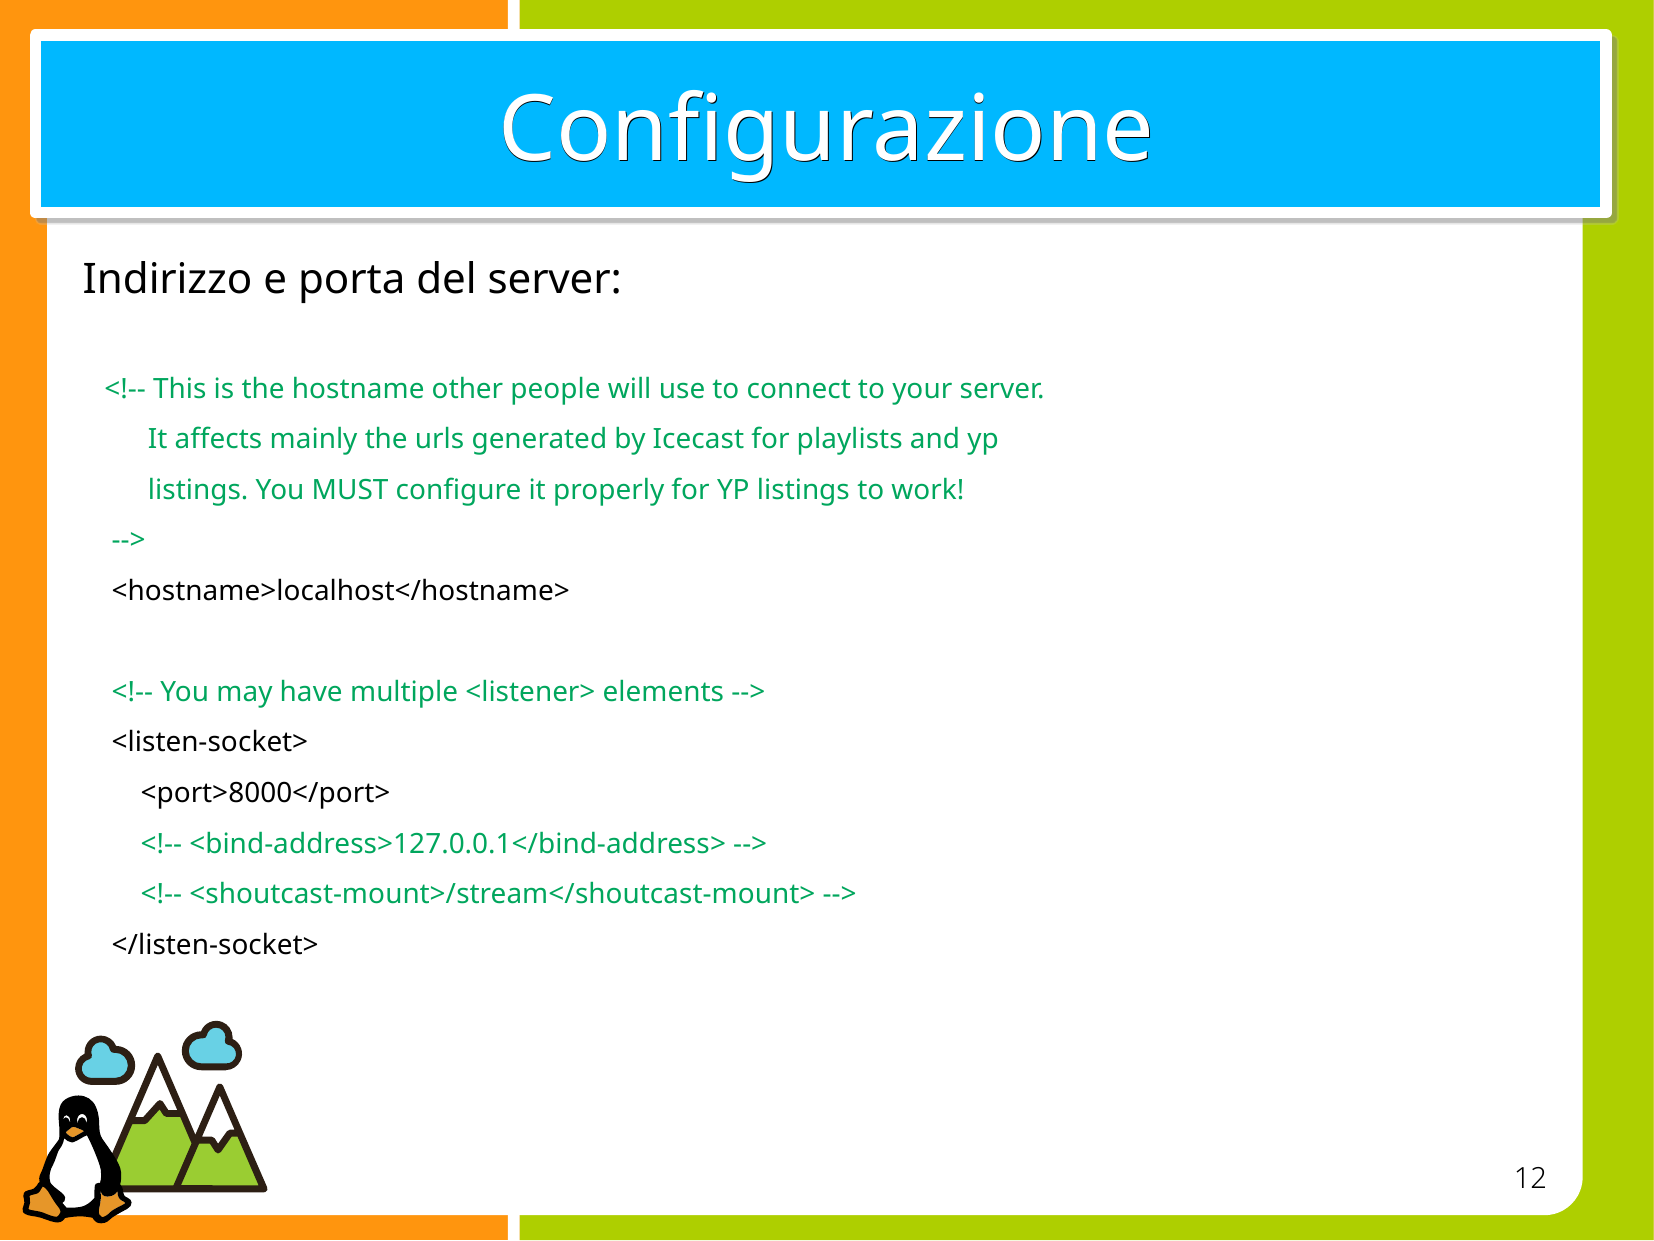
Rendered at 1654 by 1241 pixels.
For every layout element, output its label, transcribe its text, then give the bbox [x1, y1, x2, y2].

title Configurazione [82, 49, 1571, 201]
list Indirizzo e porta del server: <!-- This is the hostname other people will use to connect to your server. It affects mainly the urls generated by Icecast for playlists and yp listings. You MUST configure it properly for YP listings to work! --> <hostname>localhost</hostname> <!-- You may have multiple <listener> elements --> <listen-socket> <port>8000</port> <!-- <bind-address>127.0.0.1</bind-address> --> <!-- <shoutcast-mount>/stream</shoutcast-mount> --> </listen-socket> [82, 248, 1538, 968]
